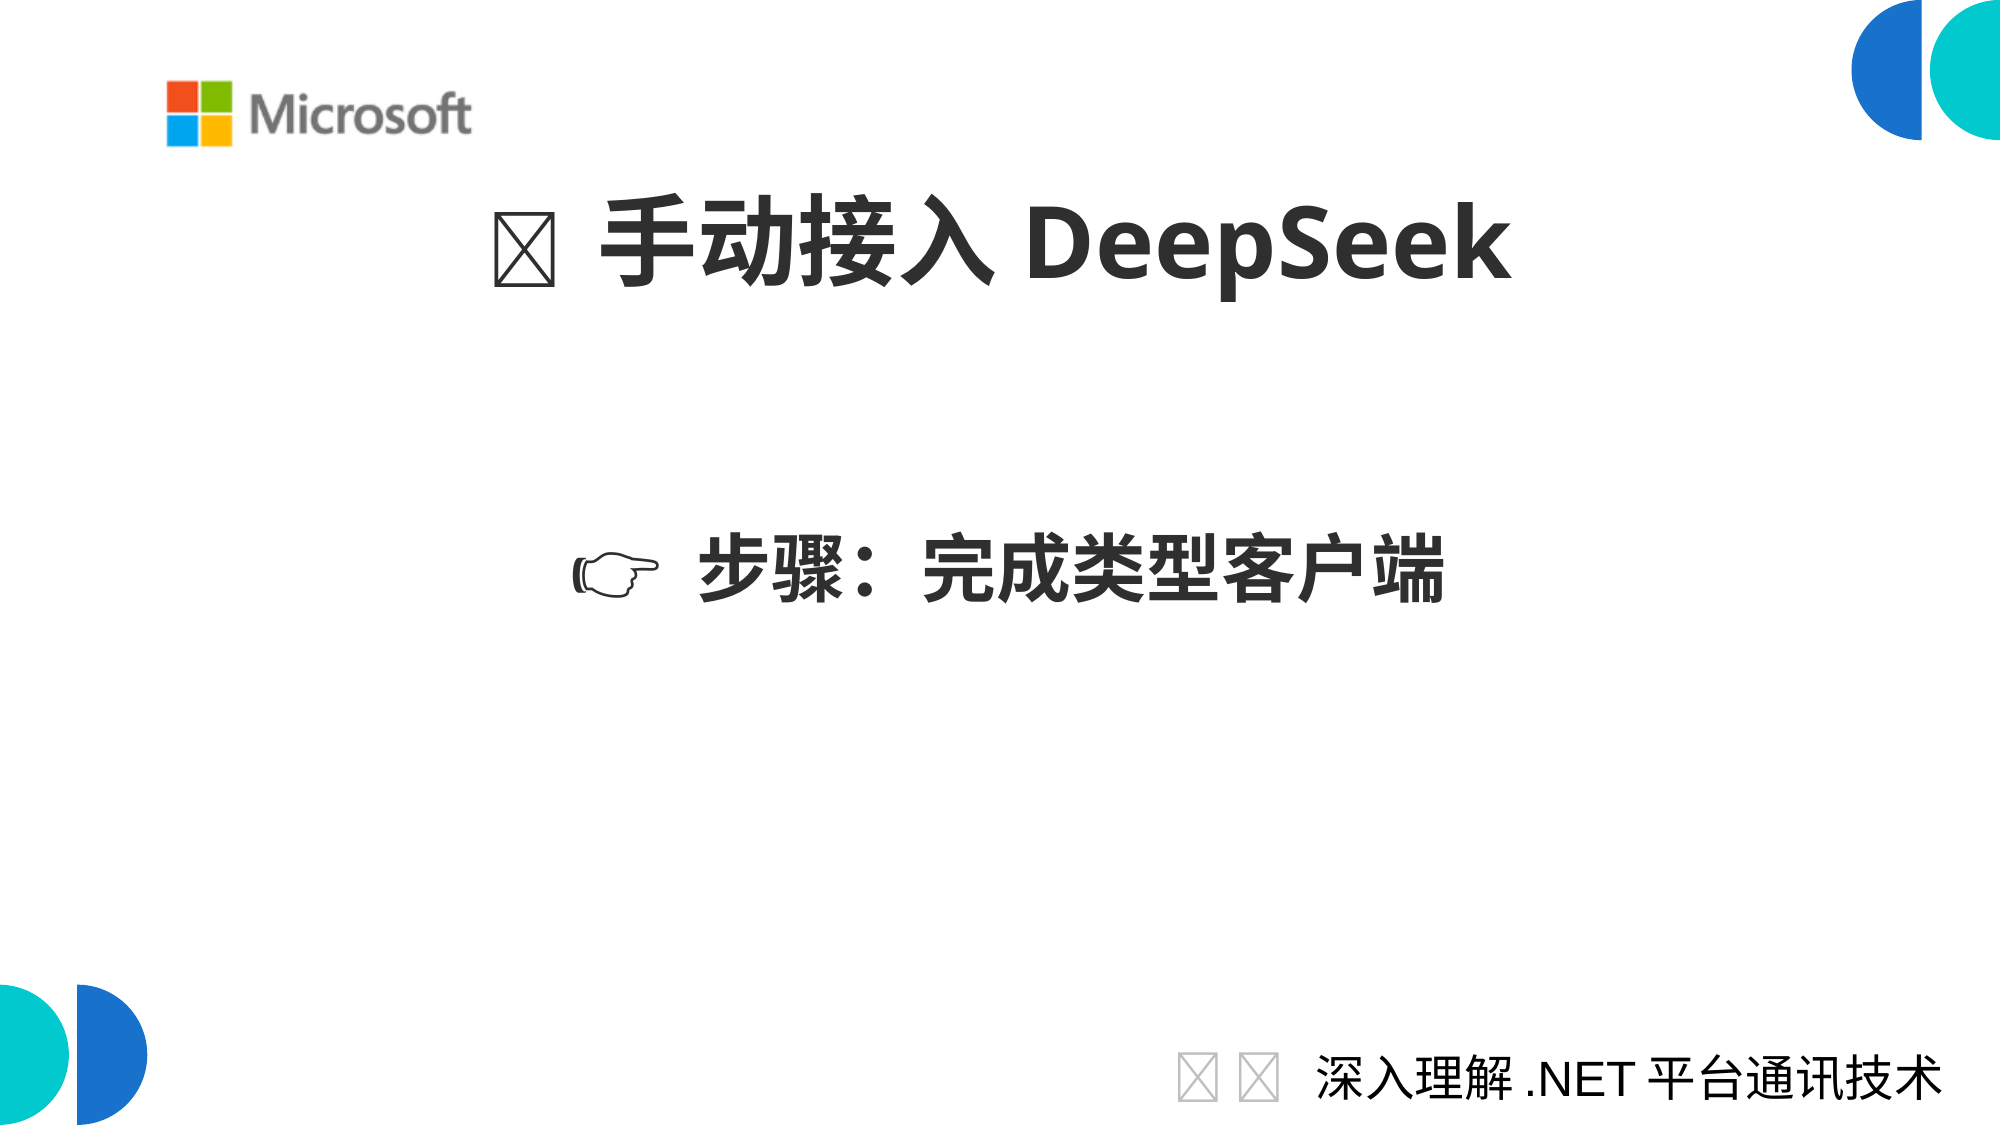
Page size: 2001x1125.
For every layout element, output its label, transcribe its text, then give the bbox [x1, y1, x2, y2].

subtitle 🚀 🚀 深入理解.NET平台通讯技术 [1173, 1046, 1952, 1107]
picture [85, 41, 552, 189]
title 🚀 手动接入DeepSeek [138, 145, 1862, 332]
text_box 👉 步骤：完成类型客户端 [215, 468, 1802, 682]
